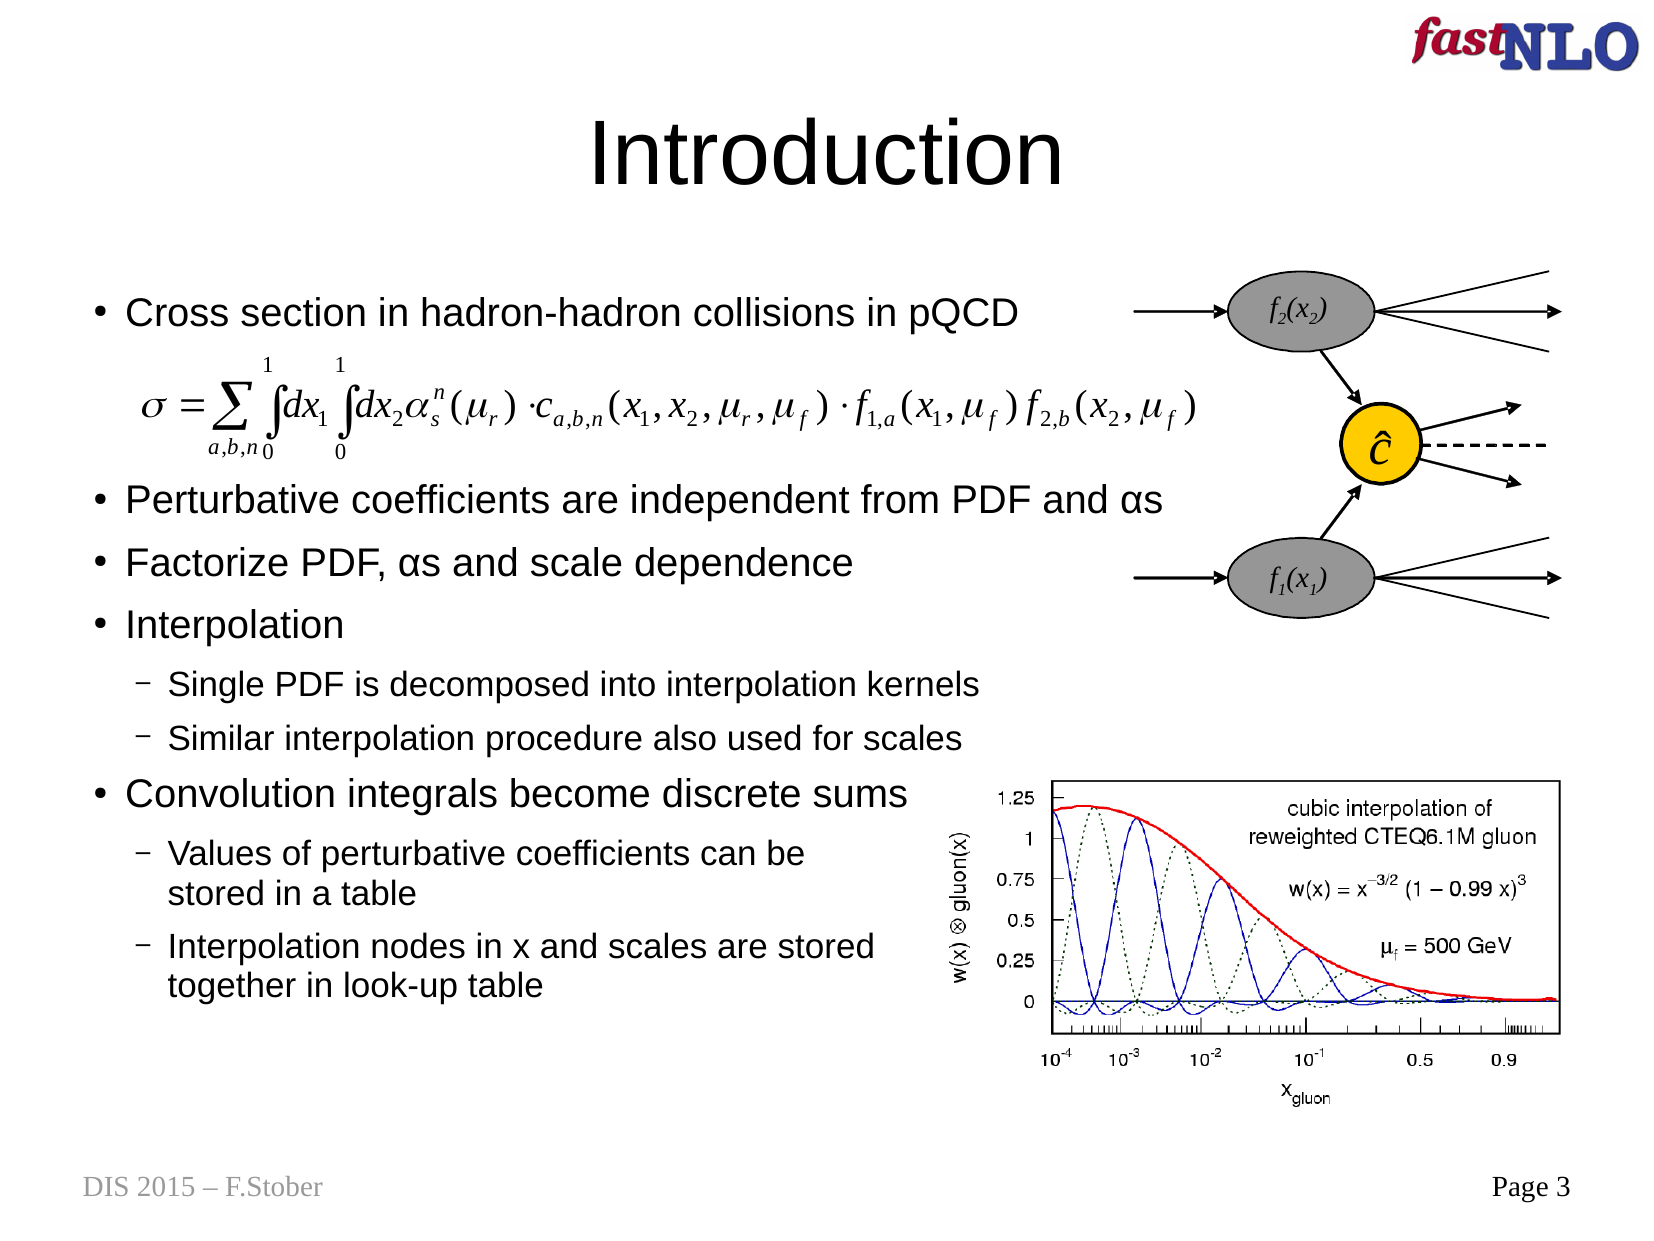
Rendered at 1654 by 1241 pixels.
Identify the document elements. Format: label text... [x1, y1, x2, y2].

text_box [1486, 443, 1496, 447]
title Introduction [82, 49, 1571, 257]
text_box [1133, 304, 1227, 319]
text_box [1453, 443, 1464, 447]
text_box [1470, 443, 1480, 447]
text_box [1343, 401, 1522, 489]
picture [933, 763, 1571, 1112]
text_box [1229, 539, 1373, 616]
text_box [1502, 443, 1513, 447]
text_box f1(x1) [1269, 558, 1340, 599]
text_box [1320, 484, 1362, 540]
picture [1404, 12, 1644, 72]
text_box [1535, 443, 1546, 447]
text_box c [1368, 412, 1392, 476]
text_box ˆ [1374, 414, 1392, 478]
text_box [1519, 443, 1529, 447]
text_box [1420, 443, 1430, 447]
text_box [1436, 443, 1447, 447]
text_box [1229, 273, 1373, 350]
text_box [1133, 570, 1227, 585]
chart [135, 345, 1205, 470]
text_box [1320, 350, 1362, 405]
list Cross section in hadron-hadron collisions in pQCD Perturbative coefficients are independent from PDF and αs Factorize PDF, αs and scale dependence Interpolation Single PDF is decomposed into interpolation kernels Similar interpolation procedure also used for scales Convolution integrals become discrete sums Values of perturbative coefficients can be stored in a table Interpolation nodes in x and scales are stored together in look-up table [82, 290, 1231, 1010]
text_box [1381, 304, 1562, 319]
text_box f2(x2) [1269, 288, 1340, 329]
text_box [1383, 570, 1562, 586]
